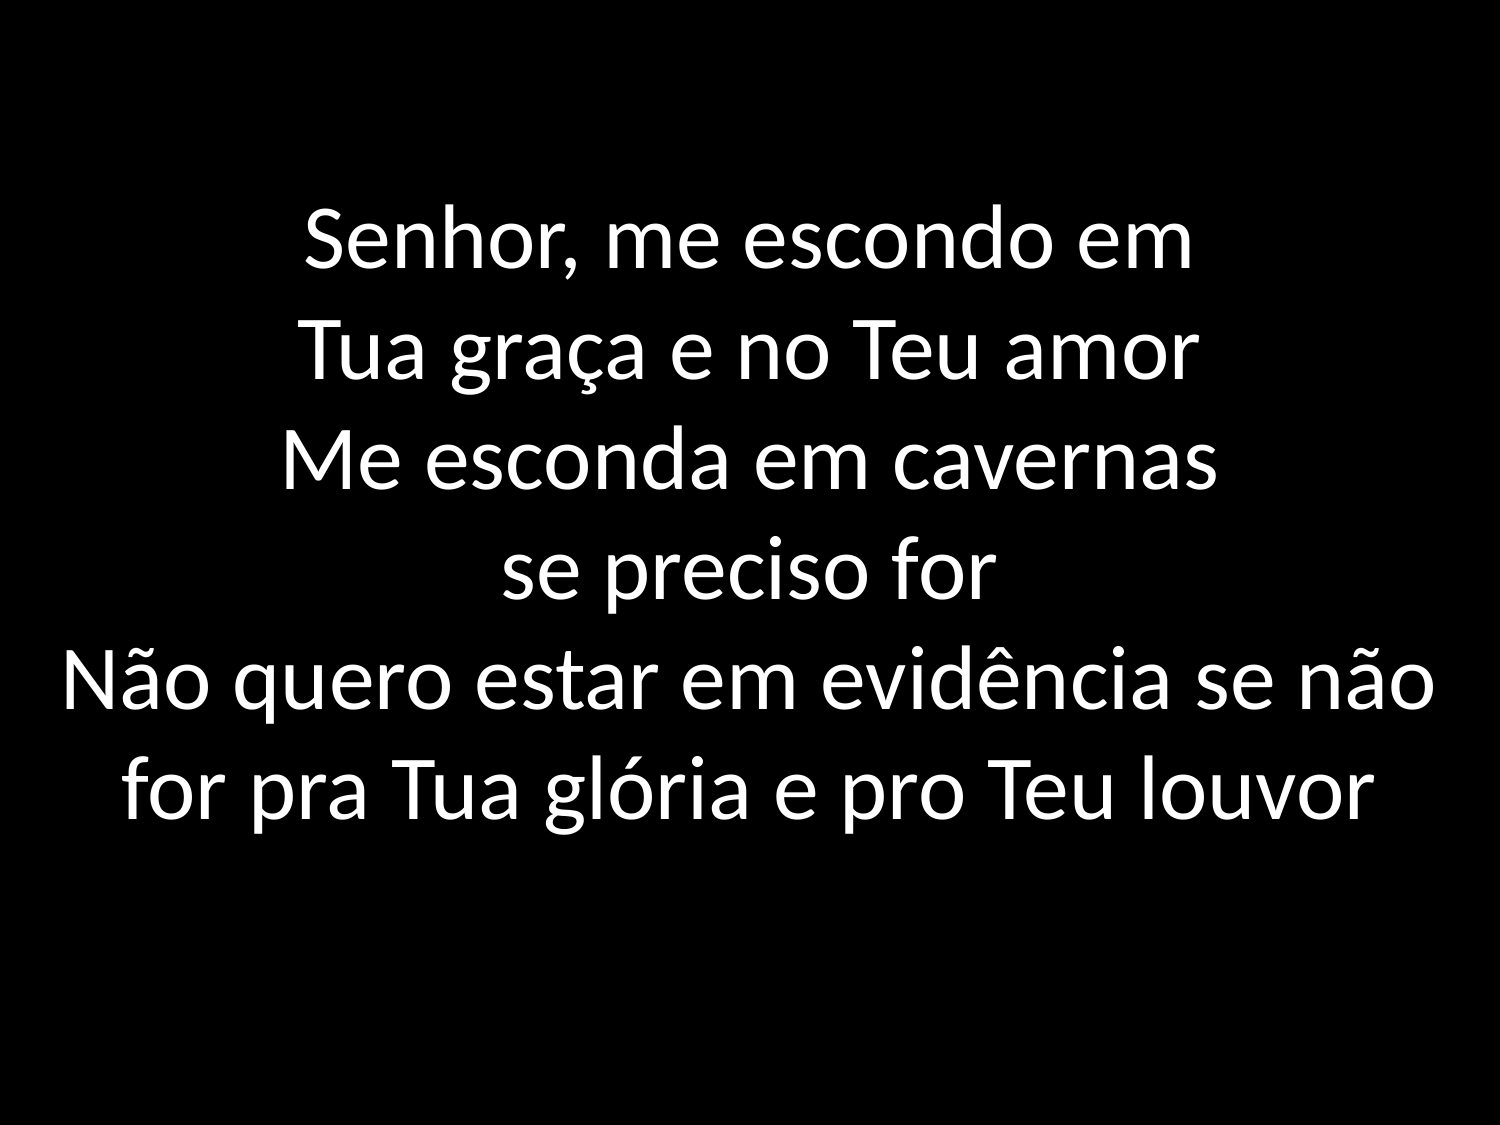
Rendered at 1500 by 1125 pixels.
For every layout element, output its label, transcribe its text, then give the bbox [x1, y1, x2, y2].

title Senhor, me escondo em Tua graça e no Teu amor Me esconda em cavernas se preciso for Não quero estar em evidência se não for pra Tua glória e pro Teu louvor [23, 23, 1477, 1102]
